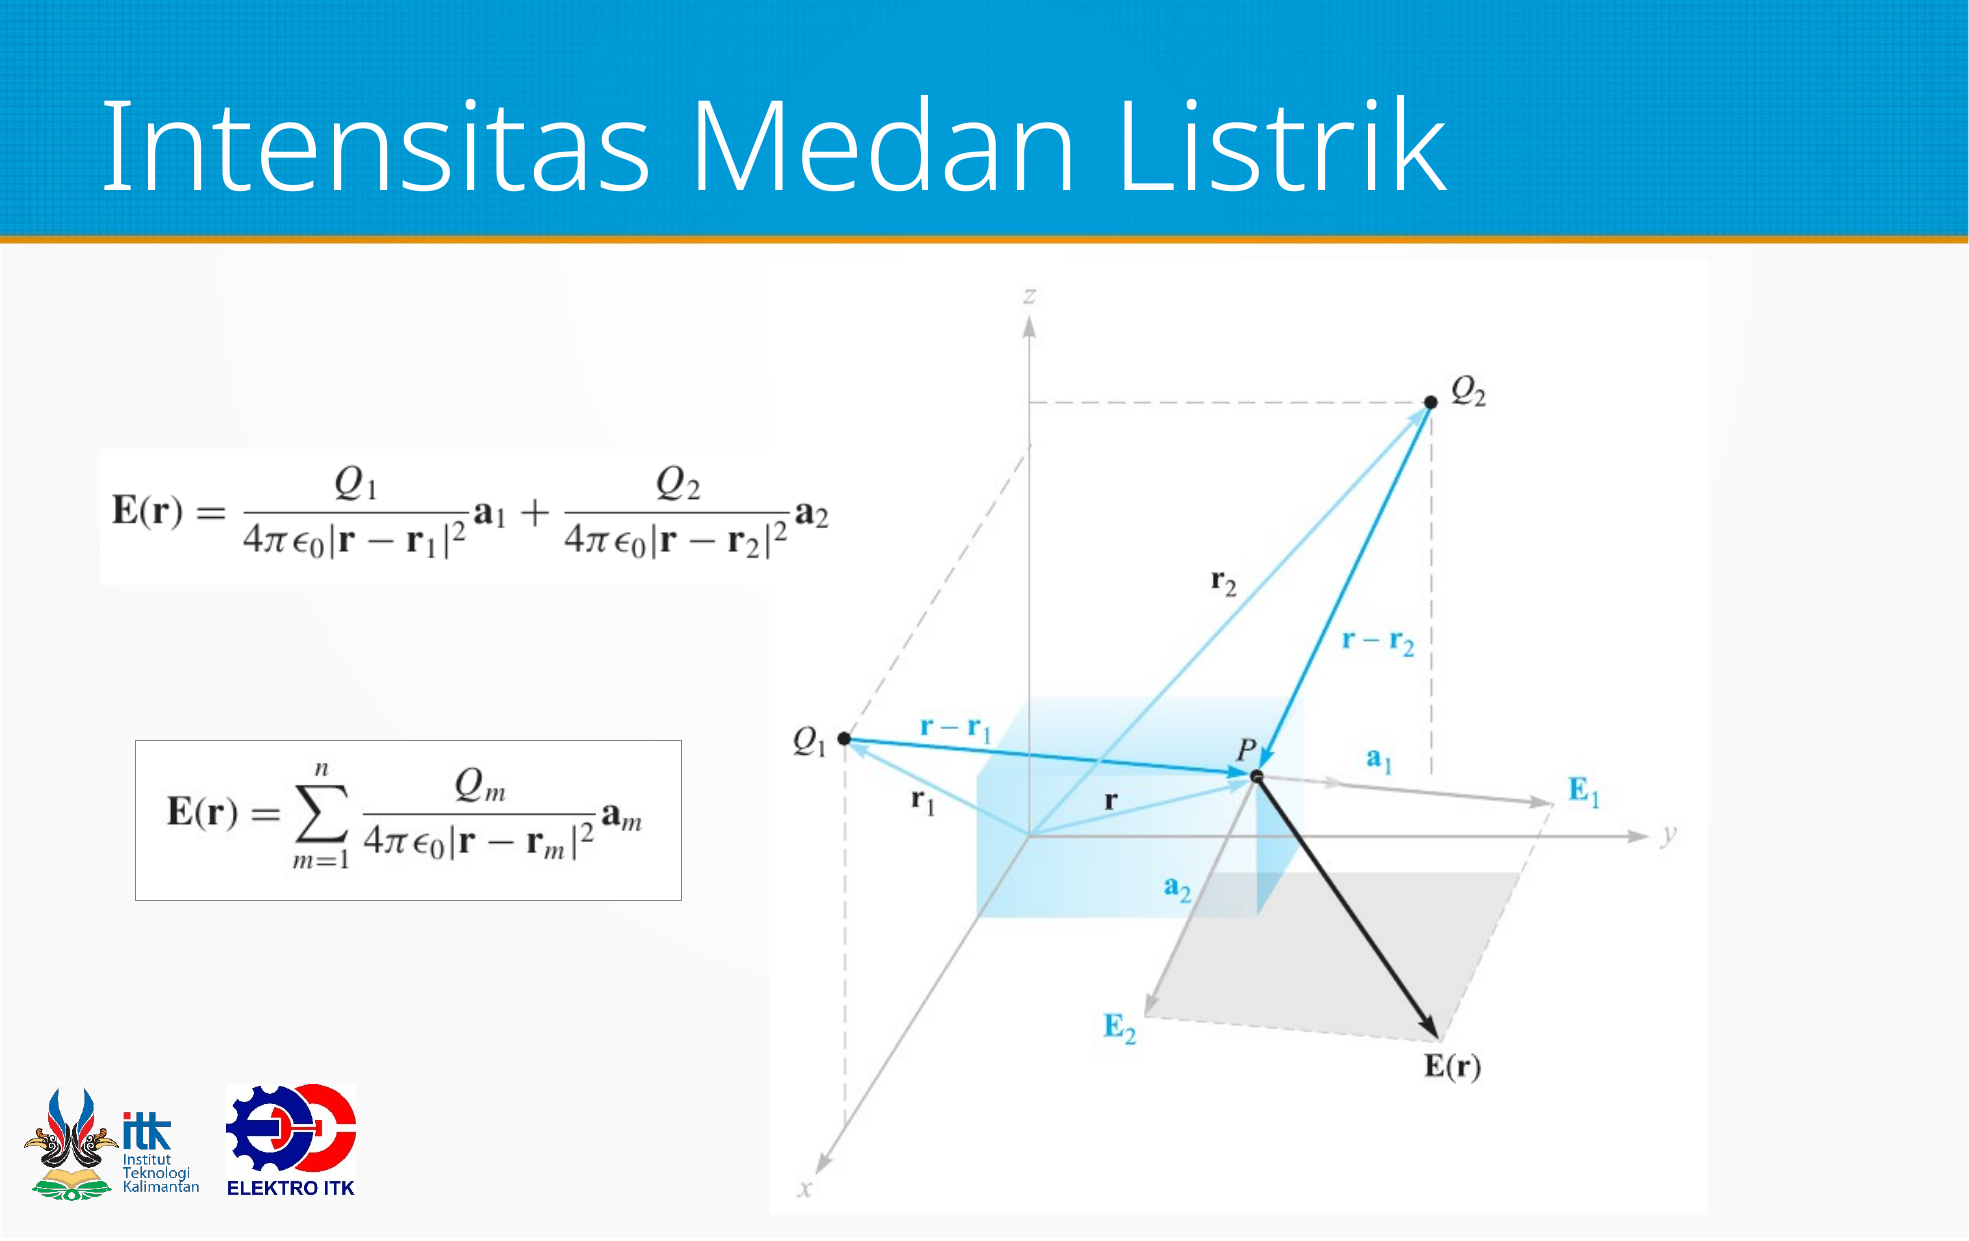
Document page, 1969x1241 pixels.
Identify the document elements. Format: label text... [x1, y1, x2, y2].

title Intensitas Medan Listrik [98, 19, 1870, 227]
picture [0, 233, 1969, 1241]
